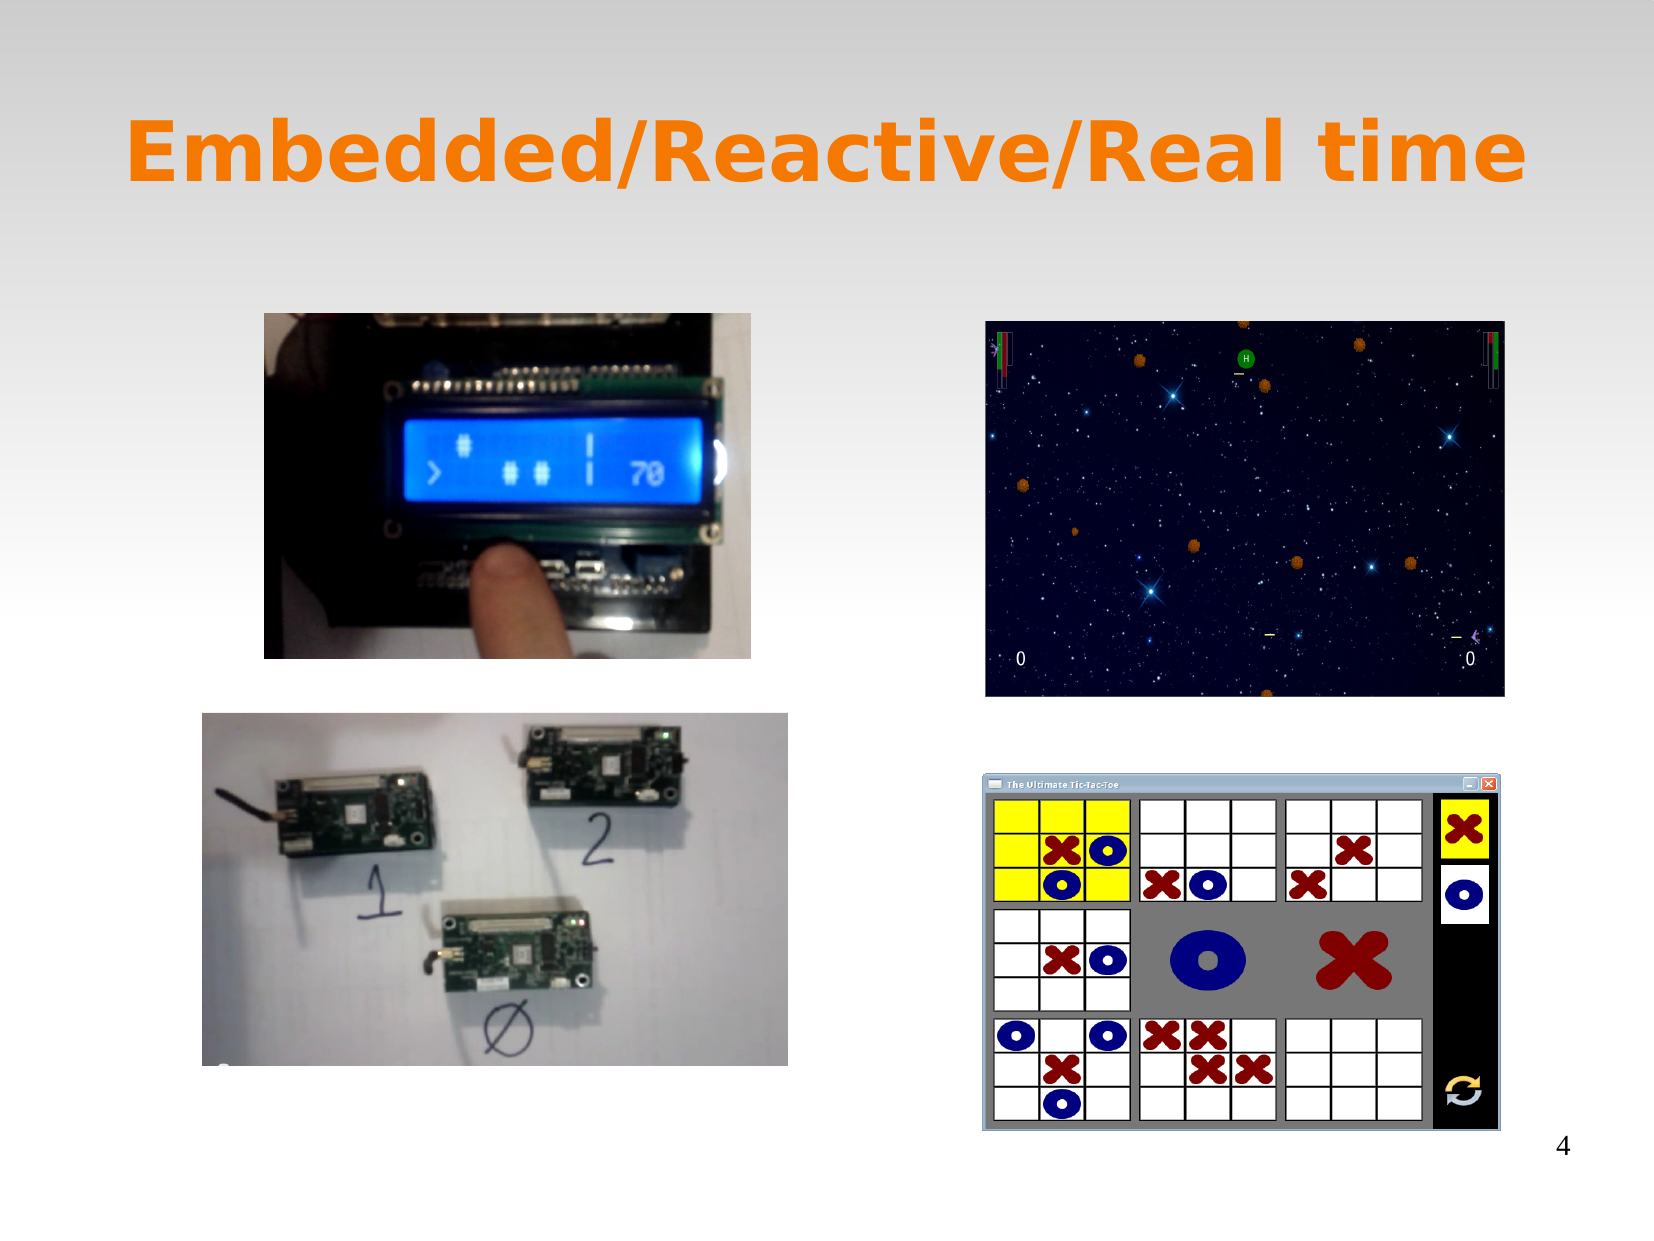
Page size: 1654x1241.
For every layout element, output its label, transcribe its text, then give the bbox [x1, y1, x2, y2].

picture [202, 712, 788, 1066]
title Embedded/Reactive/Real time [82, 49, 1571, 257]
picture [264, 313, 751, 660]
picture [982, 773, 1501, 1131]
picture [985, 321, 1505, 697]
